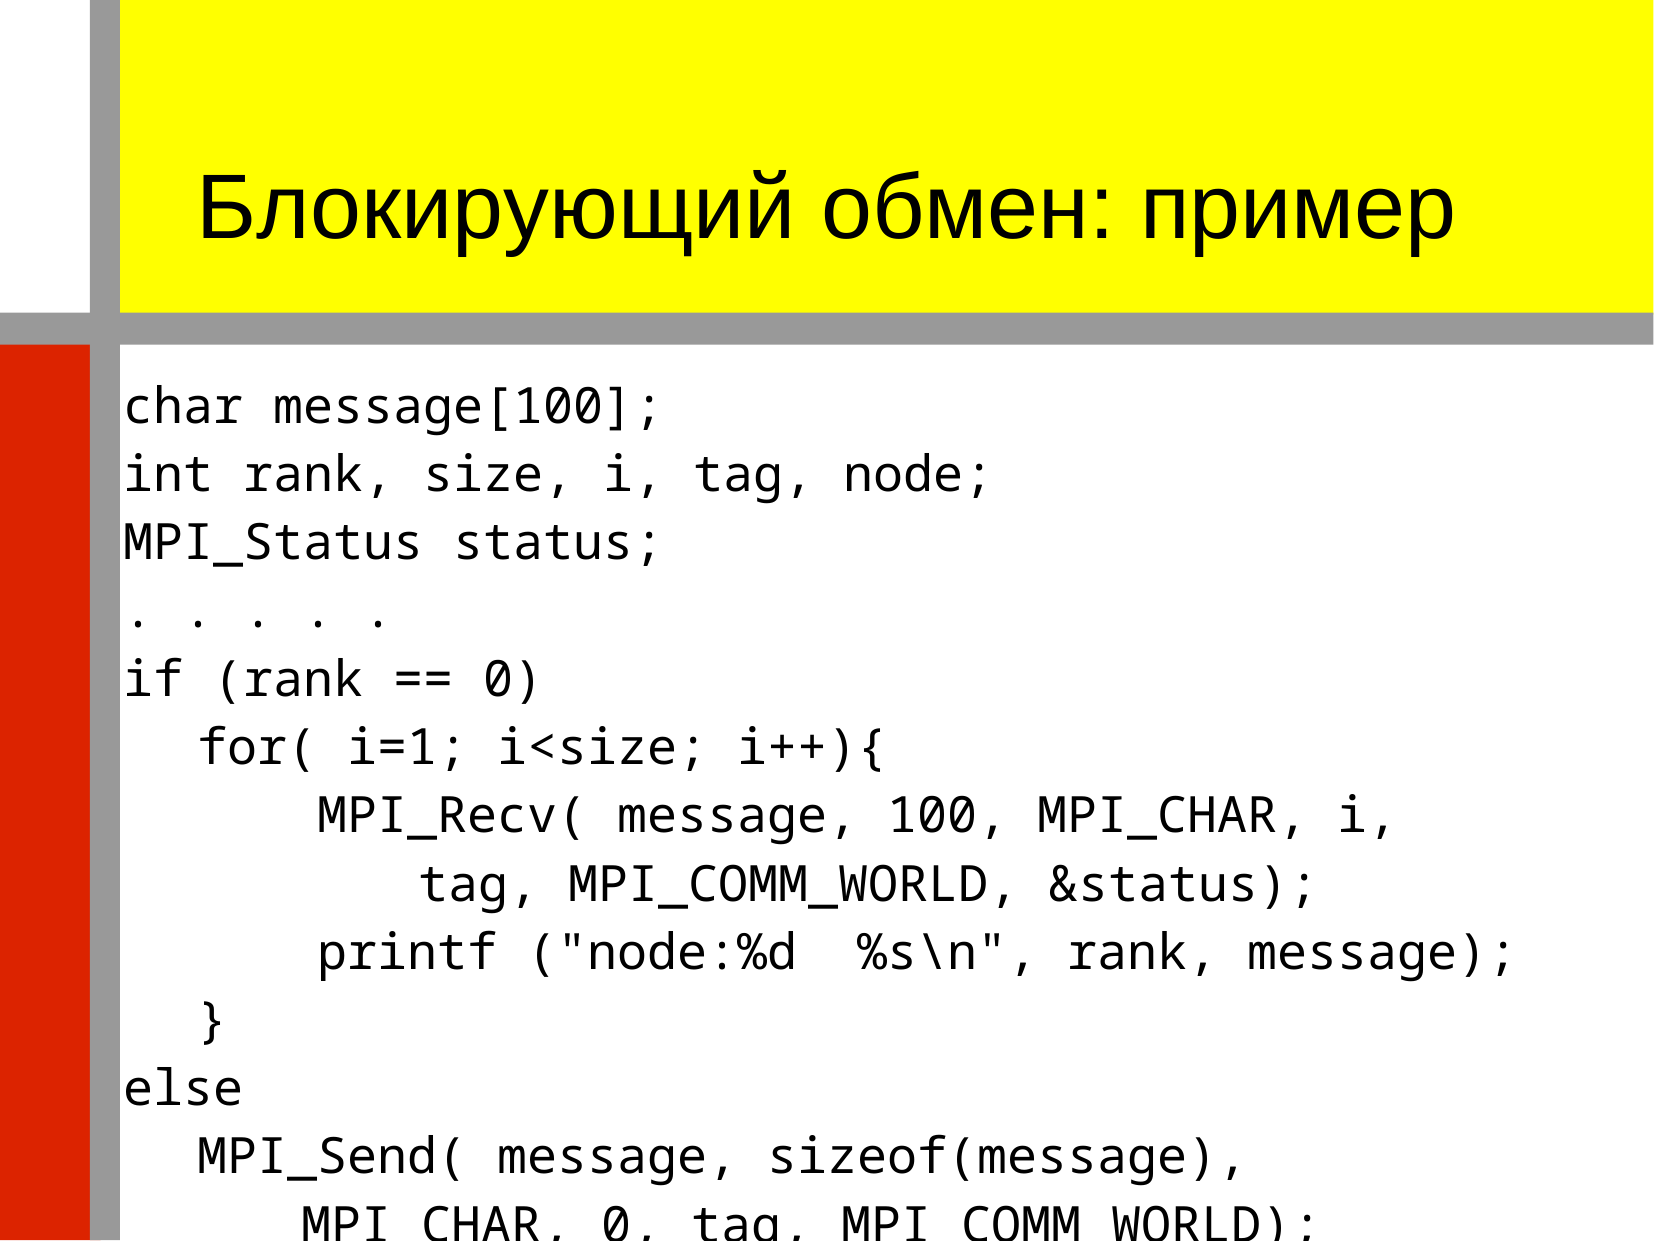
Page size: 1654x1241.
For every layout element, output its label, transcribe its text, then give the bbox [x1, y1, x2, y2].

subtitle char message[100]; int rank, size, i, tag, node; MPI_Status status; . . . . . if (rank == 0) for( i=1; i<size; i++){ MPI_Recv( message, 100, MPI_CHAR, i, tag, MPI_COMM_WORLD, &status); printf ("node:%d %s\n", rank, message); } else MPI_Send( message, sizeof(message), MPI_CHAR, 0, tag, MPI_COMM_WORLD); [123, 360, 1536, 1241]
title Блокирующий обмен: пример [121, 102, 1534, 311]
